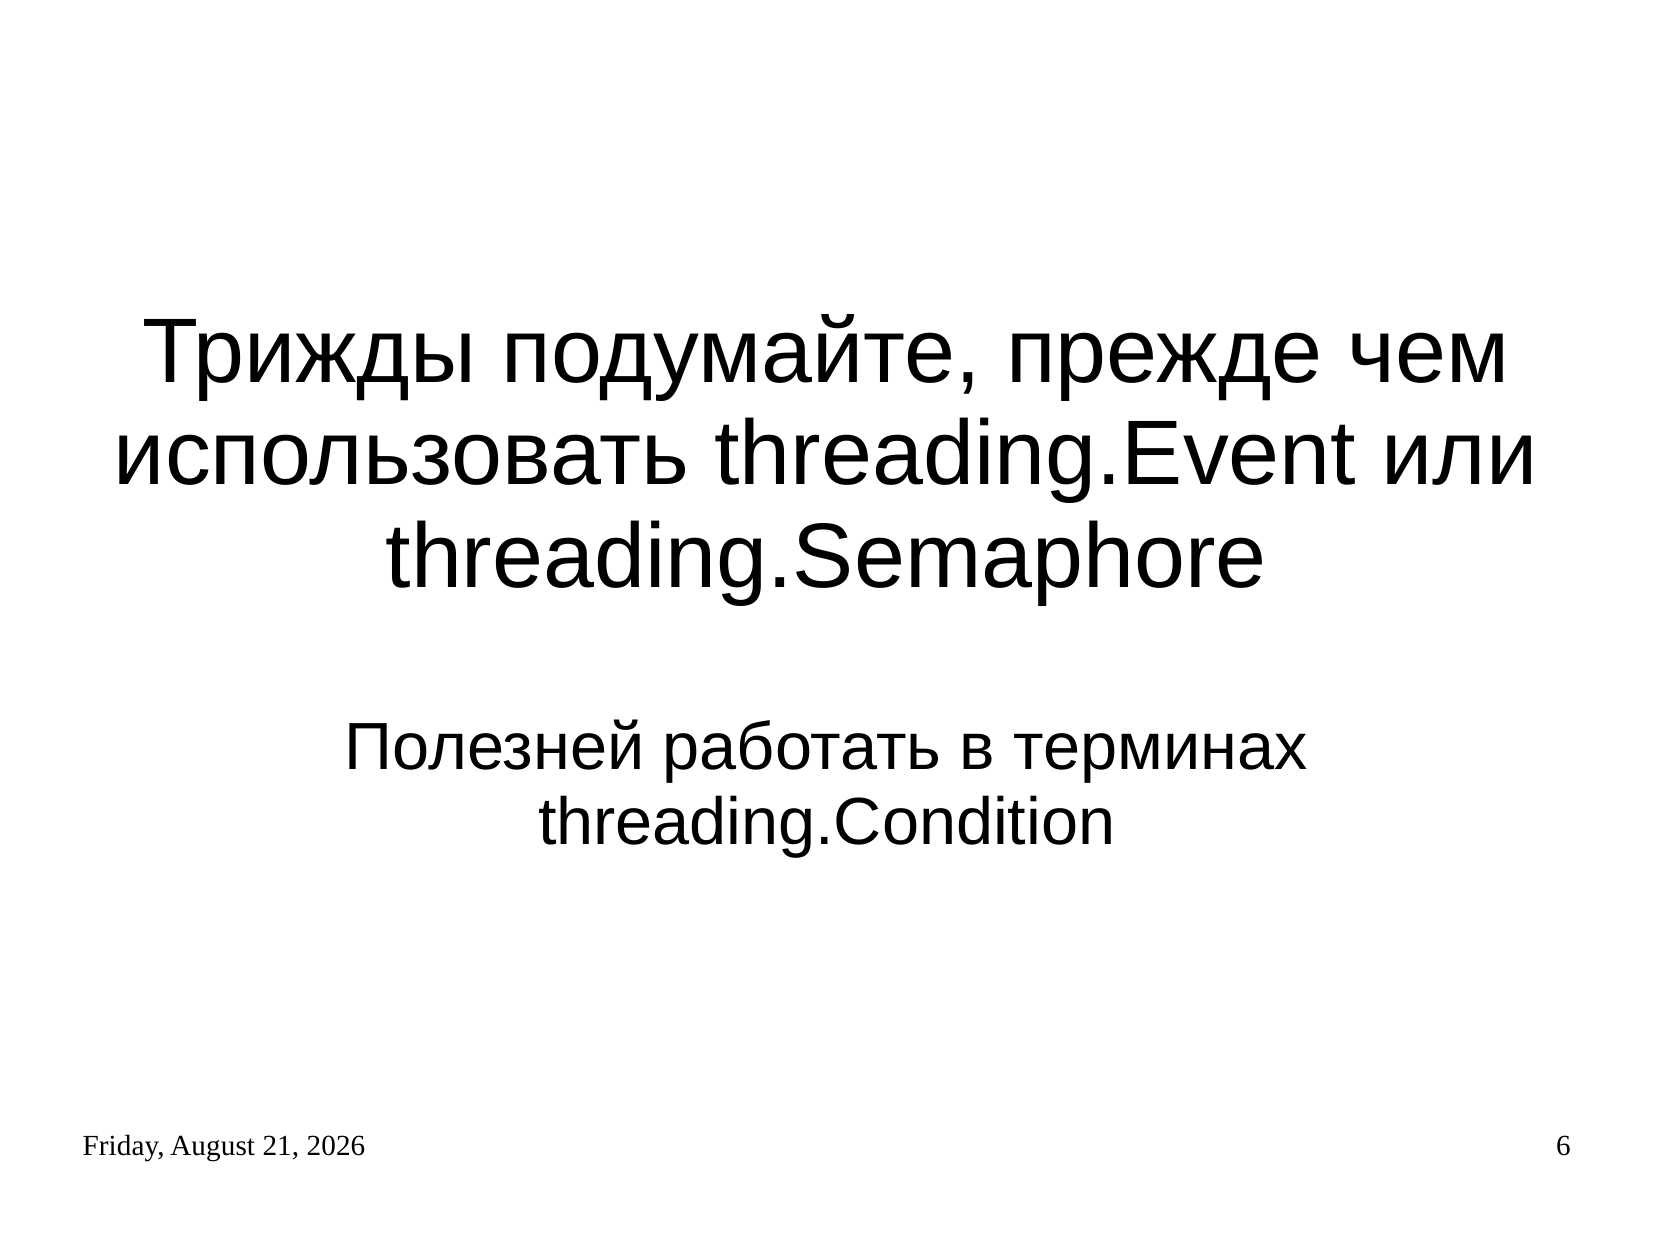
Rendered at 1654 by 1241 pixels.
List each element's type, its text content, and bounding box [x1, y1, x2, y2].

subtitle Трижды подумайте, прежде чем использовать threading.Event или threading.Semaphore Полезней работать в терминах threading.Condition [82, 49, 1571, 1109]
